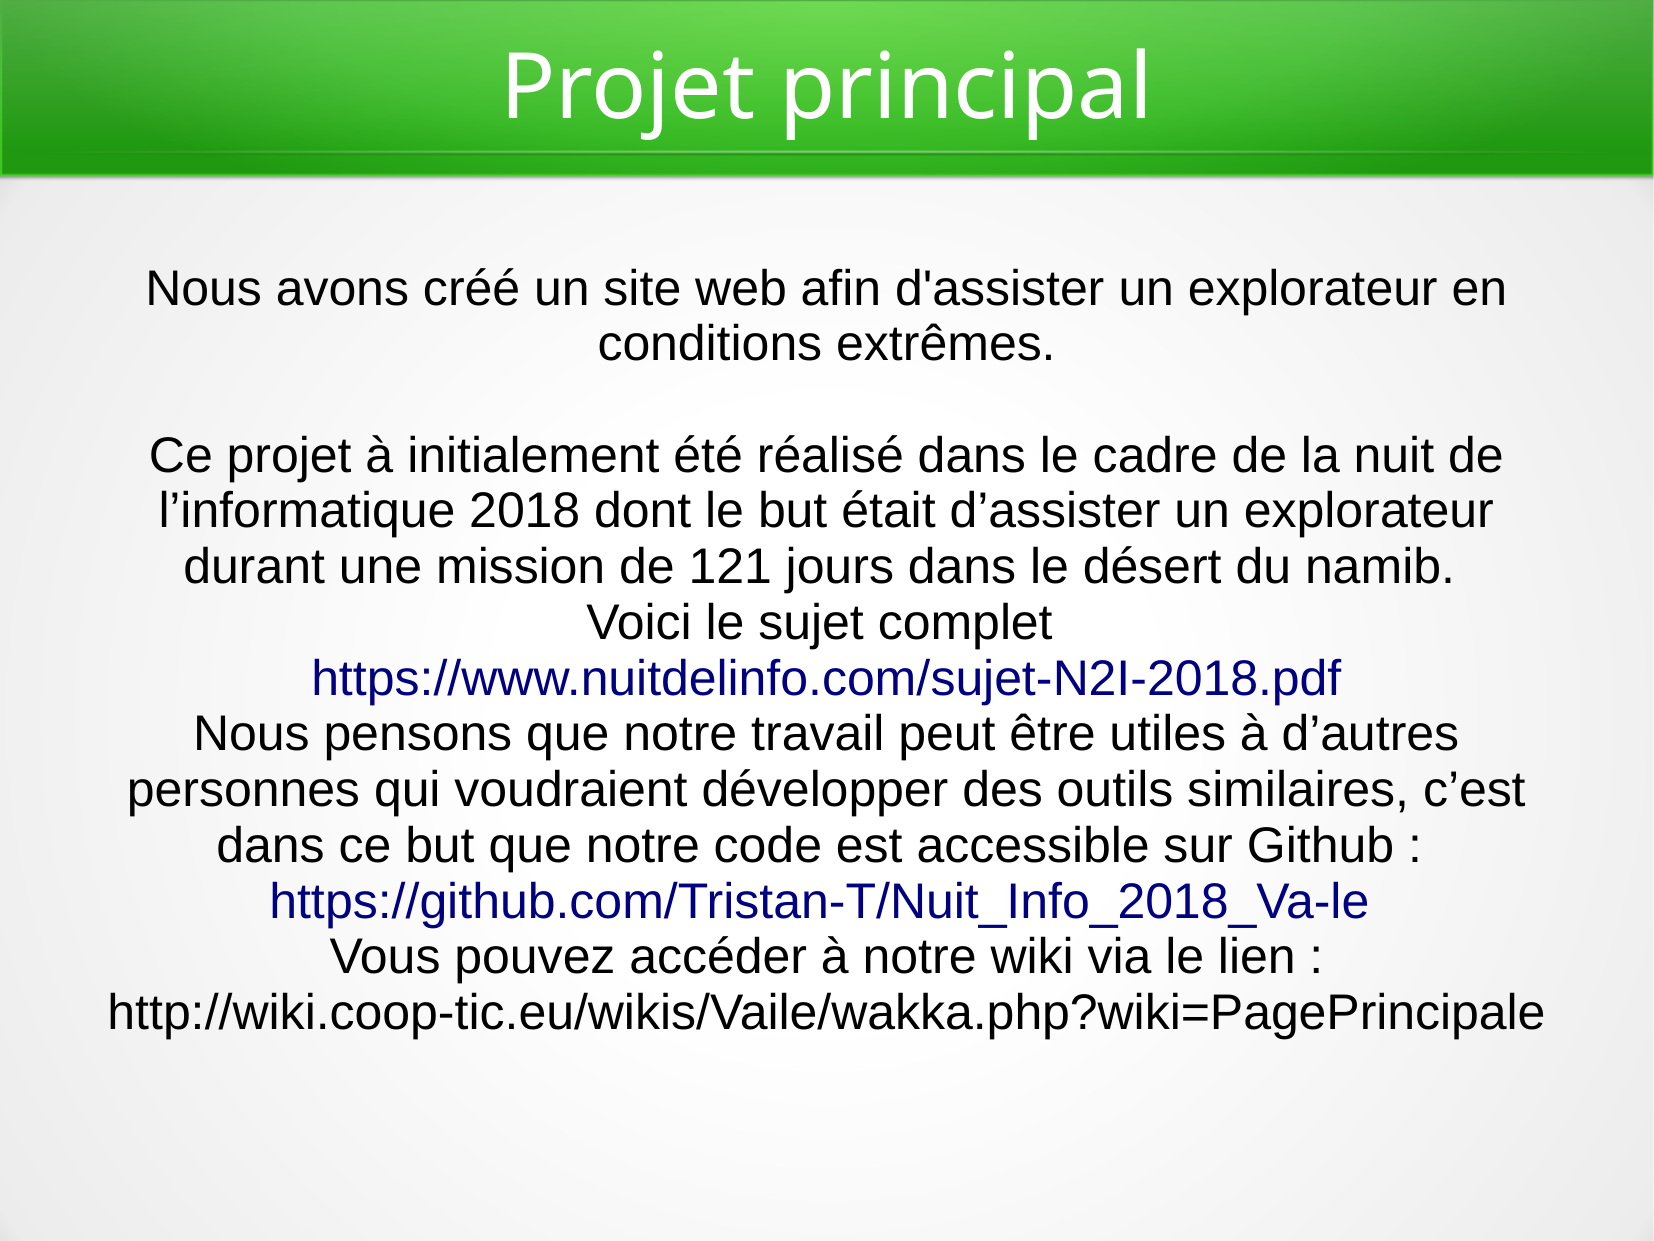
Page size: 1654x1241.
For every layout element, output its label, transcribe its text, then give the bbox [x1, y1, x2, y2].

picture [0, 0, 1654, 1241]
subtitle Nous avons créé un site web afin d'assister un explorateur en conditions extrêmes. Ce projet à initialement été réalisé dans le cadre de la nuit de l’informatique 2018 dont le but était d’assister un explorateur durant une mission de 121 jours dans le désert du namib. Voici le sujet complet https://www.nuitdelinfo.com/sujet-N2I-2018.pdf Nous pensons que notre travail peut être utiles à d’autres personnes qui voudraient développer des outils similaires, c’est dans ce but que notre code est accessible sur Github : https://github.com/Tristan-T/Nuit_Info_2018_Va-le Vous pouvez accéder à notre wiki via le lien : http://wiki.coop-tic.eu/wikis/Vaile/wakka.php?wiki=PagePrincipale [82, 259, 1571, 1041]
title Projet principal [82, 11, 1571, 154]
